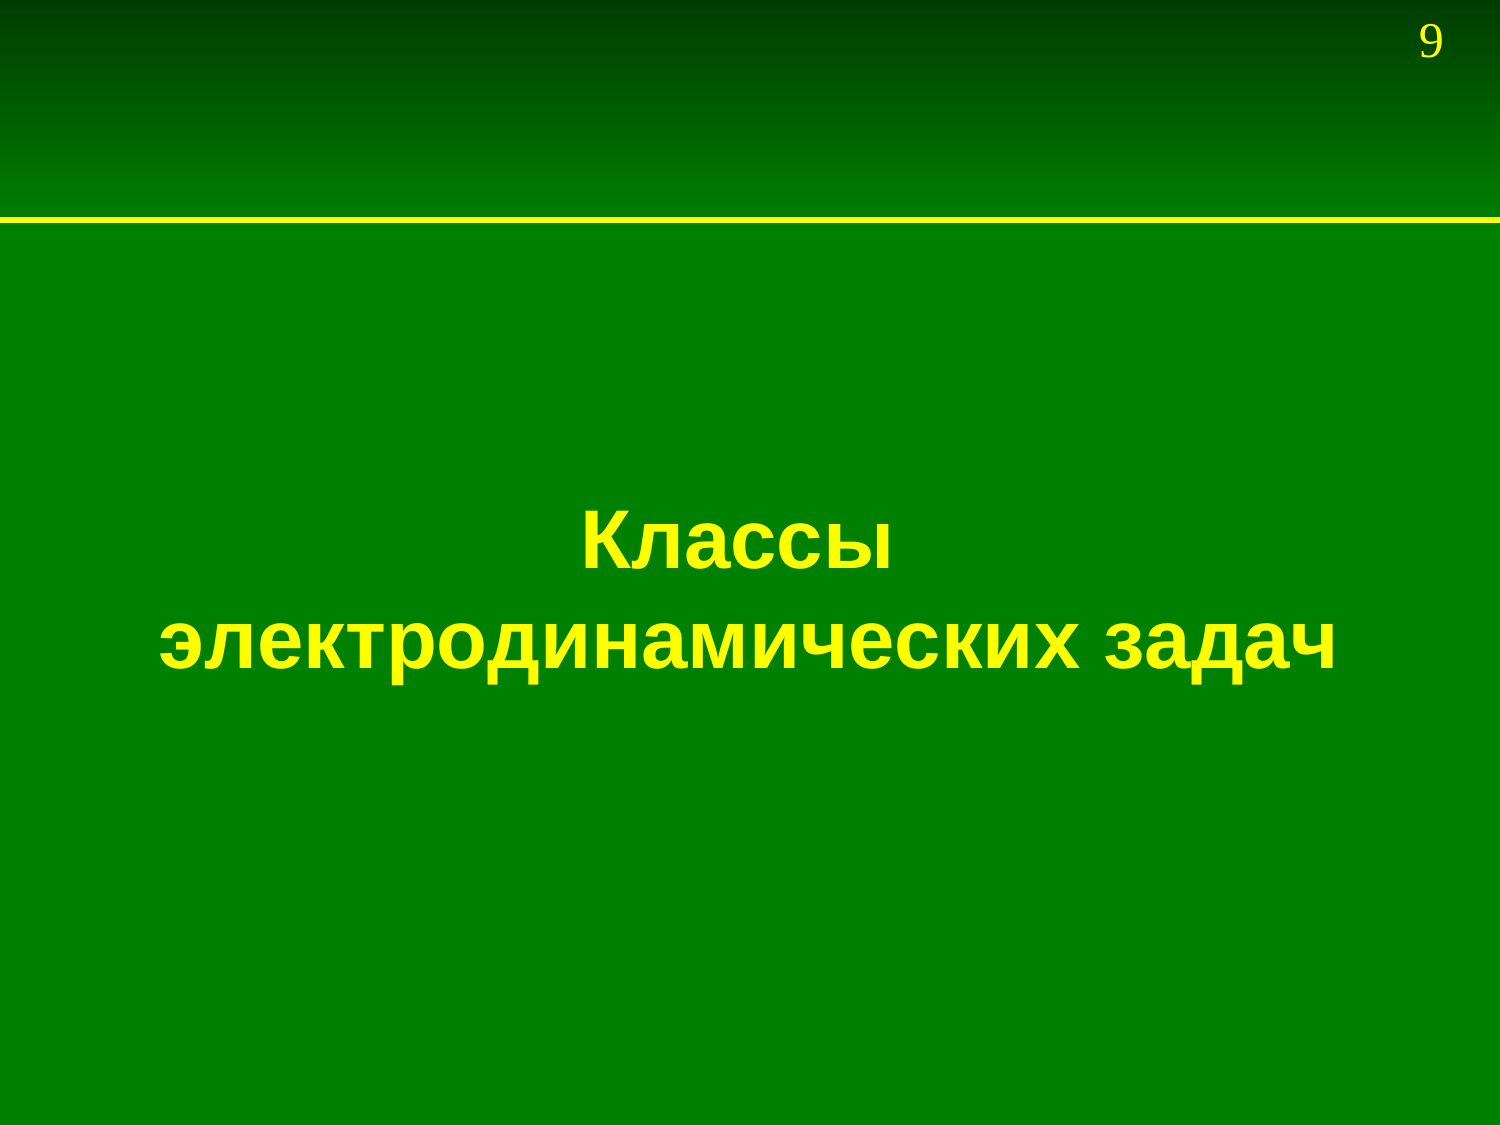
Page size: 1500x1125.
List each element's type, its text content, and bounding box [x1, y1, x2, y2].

text_box Классы электродинамических задач [17, 385, 1481, 785]
